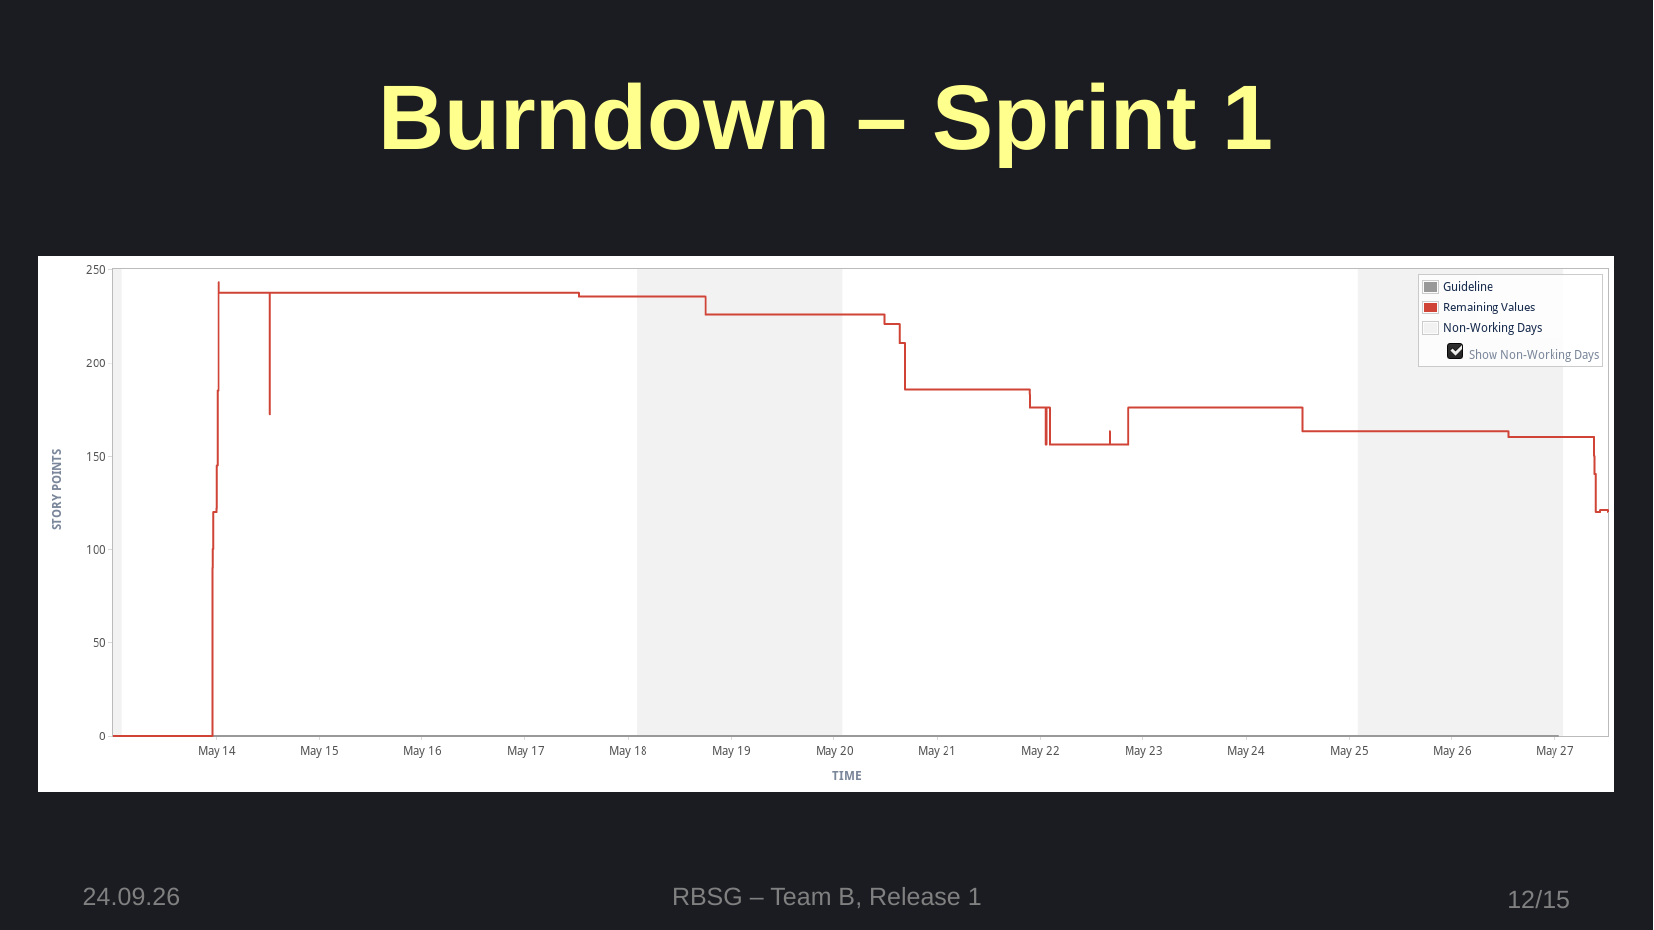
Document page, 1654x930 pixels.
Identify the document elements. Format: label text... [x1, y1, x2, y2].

title Burndown – Sprint 1 [82, 39, 1571, 196]
picture [38, 256, 1614, 792]
